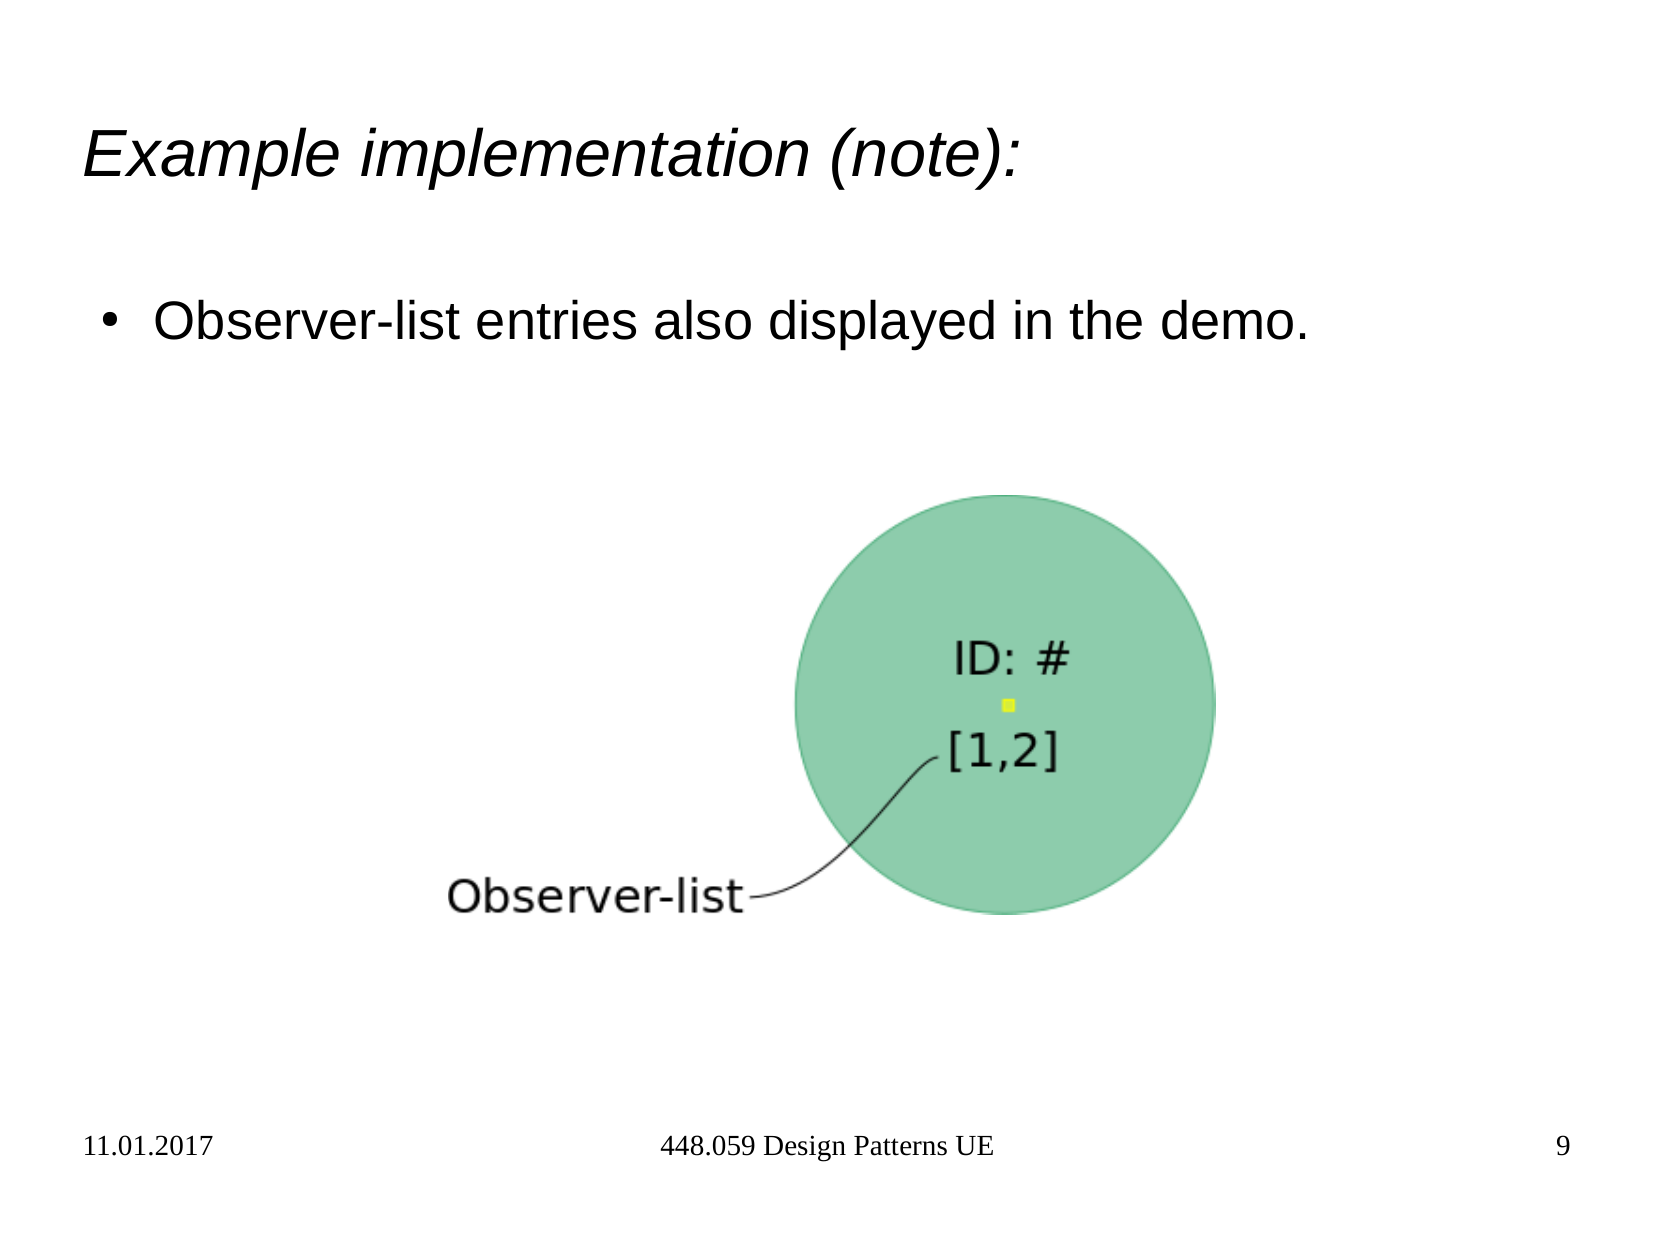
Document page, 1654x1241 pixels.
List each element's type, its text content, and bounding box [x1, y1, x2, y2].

list Observer-list entries also displayed in the demo. [82, 290, 1571, 1010]
title Example implementation (note): [82, 49, 1571, 257]
picture [448, 495, 1216, 916]
